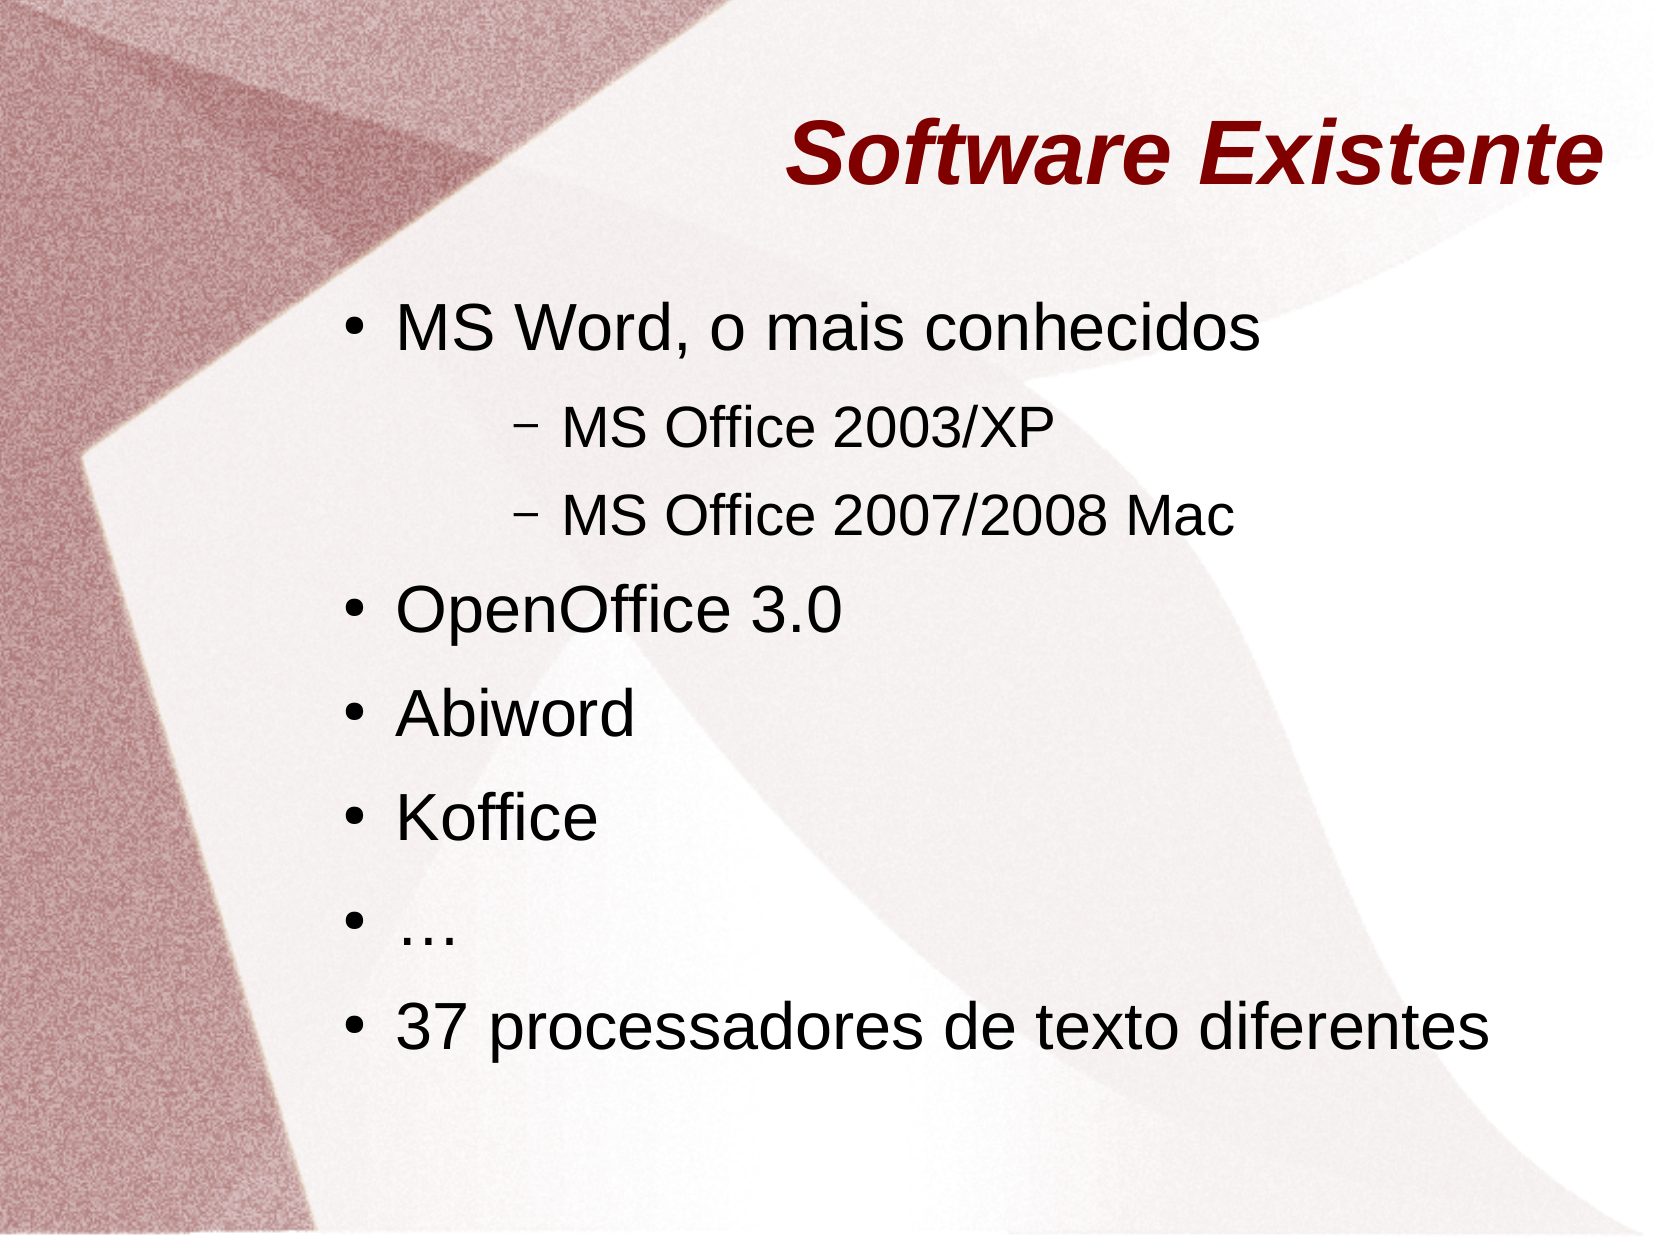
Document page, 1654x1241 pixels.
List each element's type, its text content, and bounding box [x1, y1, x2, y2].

title Software Existente [596, 56, 1607, 250]
list MS Word, o mais conhecidos MS Office 2003/XP MS Office 2007/2008 Mac OpenOffice 3.0 Abiword Koffice … 37 processadores de texto diferentes [324, 290, 1601, 1063]
picture [0, 0, 1654, 1241]
